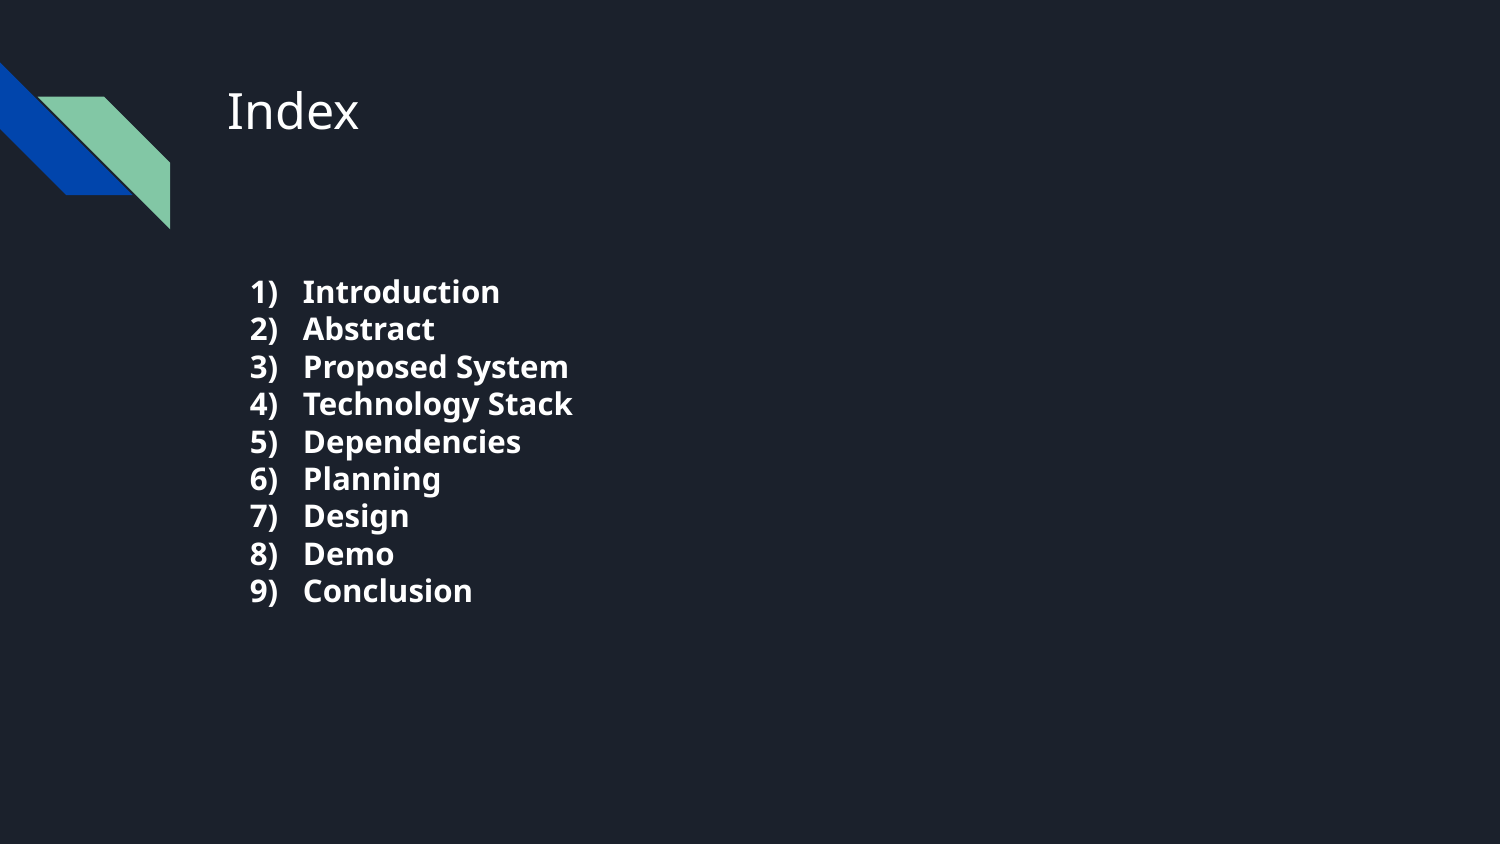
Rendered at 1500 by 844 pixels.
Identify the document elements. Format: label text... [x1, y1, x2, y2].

list Introduction Abstract Proposed System Technology Stack Dependencies Planning Design Demo Conclusion [212, 257, 1368, 735]
title Index [212, 64, 1368, 215]
